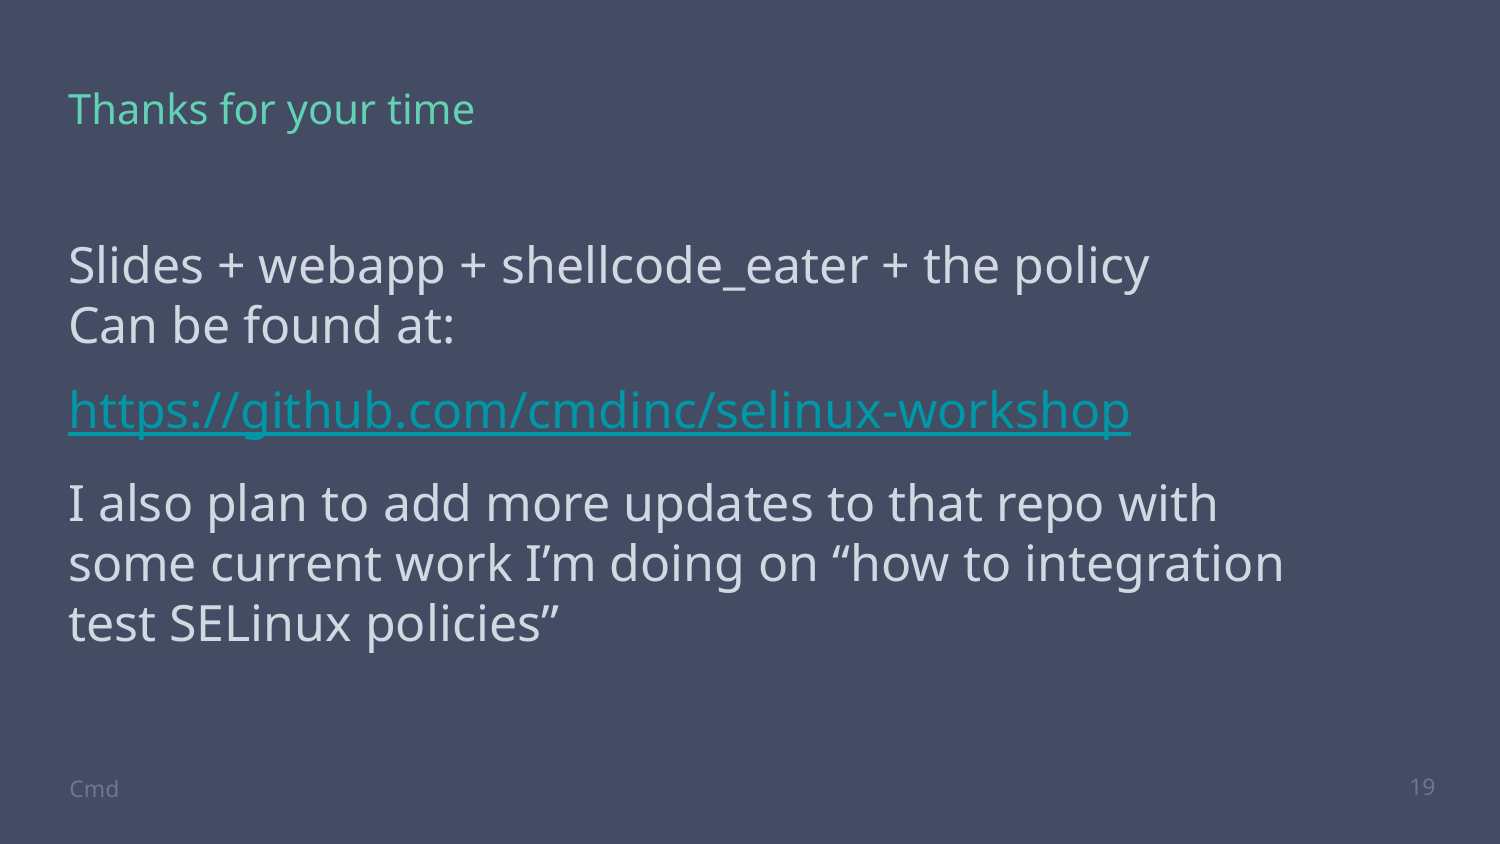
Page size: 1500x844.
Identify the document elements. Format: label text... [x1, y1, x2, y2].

slide_number <number> [1360, 766, 1451, 811]
list Slides + webapp + shellcode_eater + the policy Can be found at: https://github.com/cmdinc/selinux-workshop I also plan to add more updates to that repo with some current work I’m doing on “how to integration test SELinux policies” [53, 162, 1361, 723]
title Thanks for your time [53, 68, 1451, 162]
